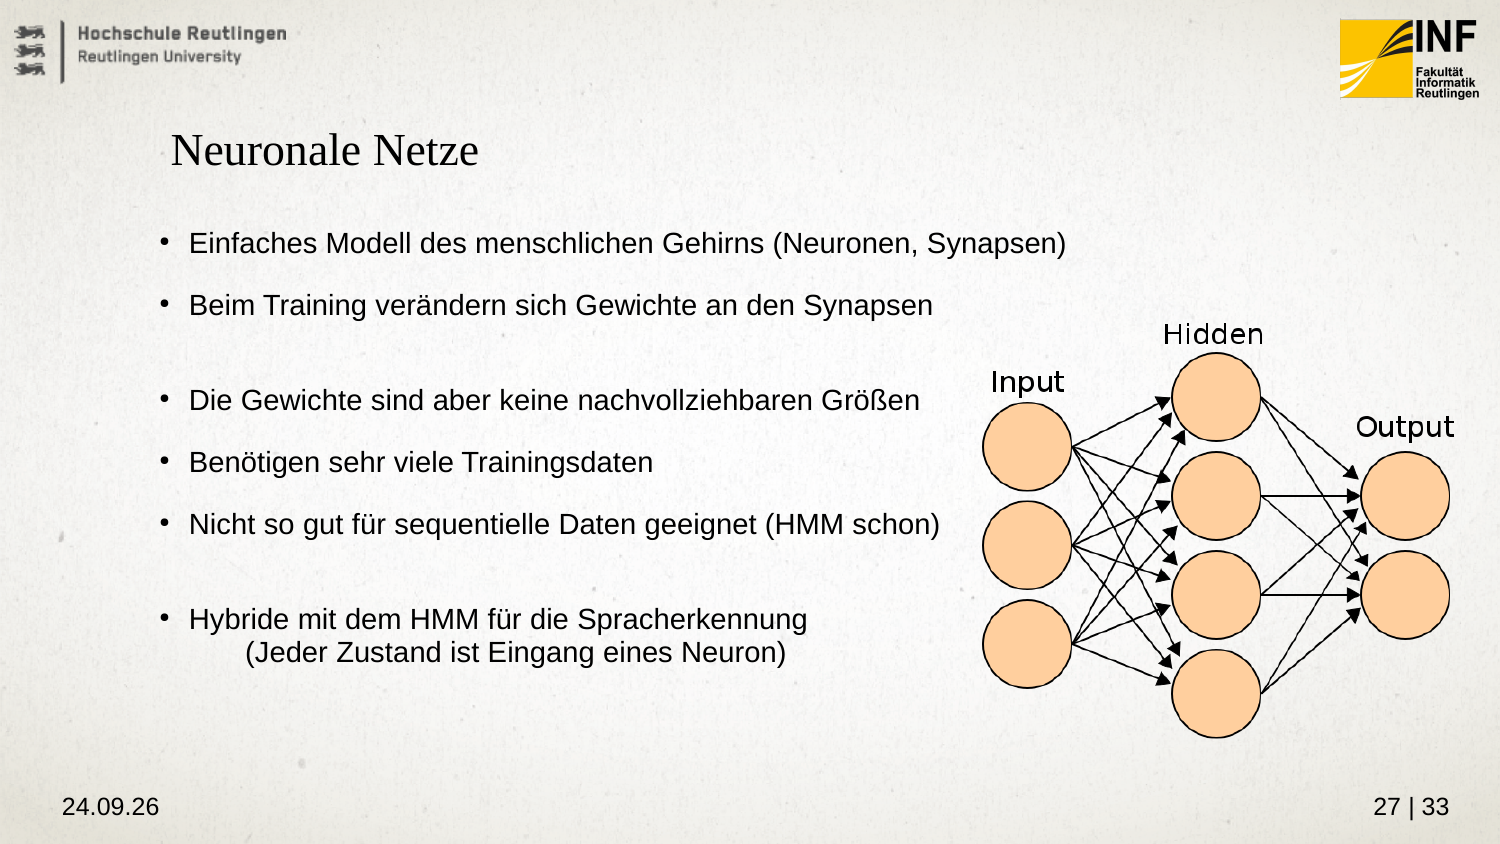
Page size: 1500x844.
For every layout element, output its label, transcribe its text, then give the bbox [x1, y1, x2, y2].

list Einfaches Modell des menschlichen Gehirns (Neuronen, Synapsen) Beim Training verändern sich Gewichte an den Synapsen Die Gewichte sind aber keine nachvollziehbaren Größen Benötigen sehr viele Trainingsdaten Nicht so gut für sequentielle Daten geeignet (HMM schon) Hybride mit dem HMM für die Spracherkennung (Jeder Zustand ist Eingang eines Neuron) [159, 225, 1341, 731]
picture [0, 0, 1500, 844]
title Neuronale Netze [159, 106, 1341, 188]
